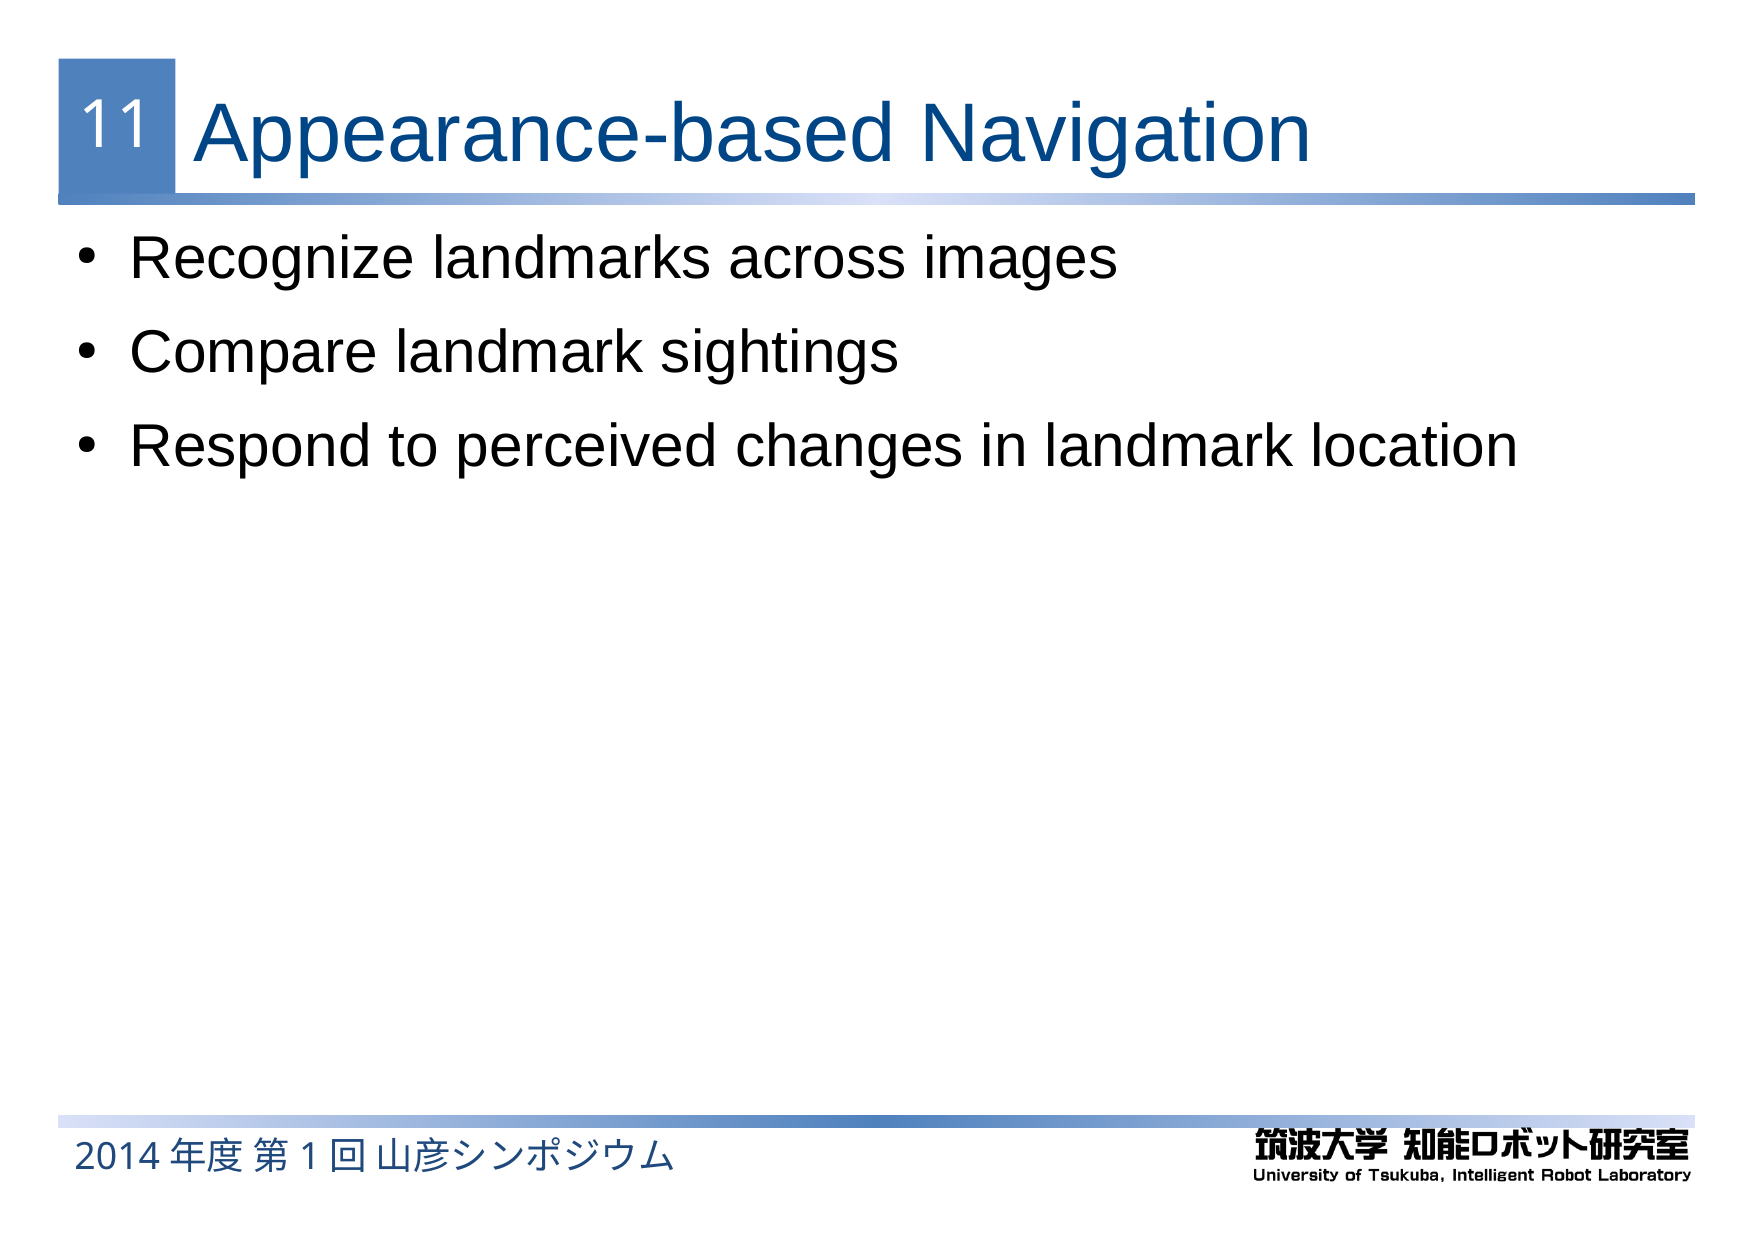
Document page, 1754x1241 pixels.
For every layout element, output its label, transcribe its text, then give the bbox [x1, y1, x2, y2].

list Recognize landmarks across images Compare landmark sightings Respond to perceived changes in landmark location [58, 223, 1696, 1116]
picture [1252, 1127, 1691, 1182]
title Appearance-based Navigation [193, 61, 1651, 205]
